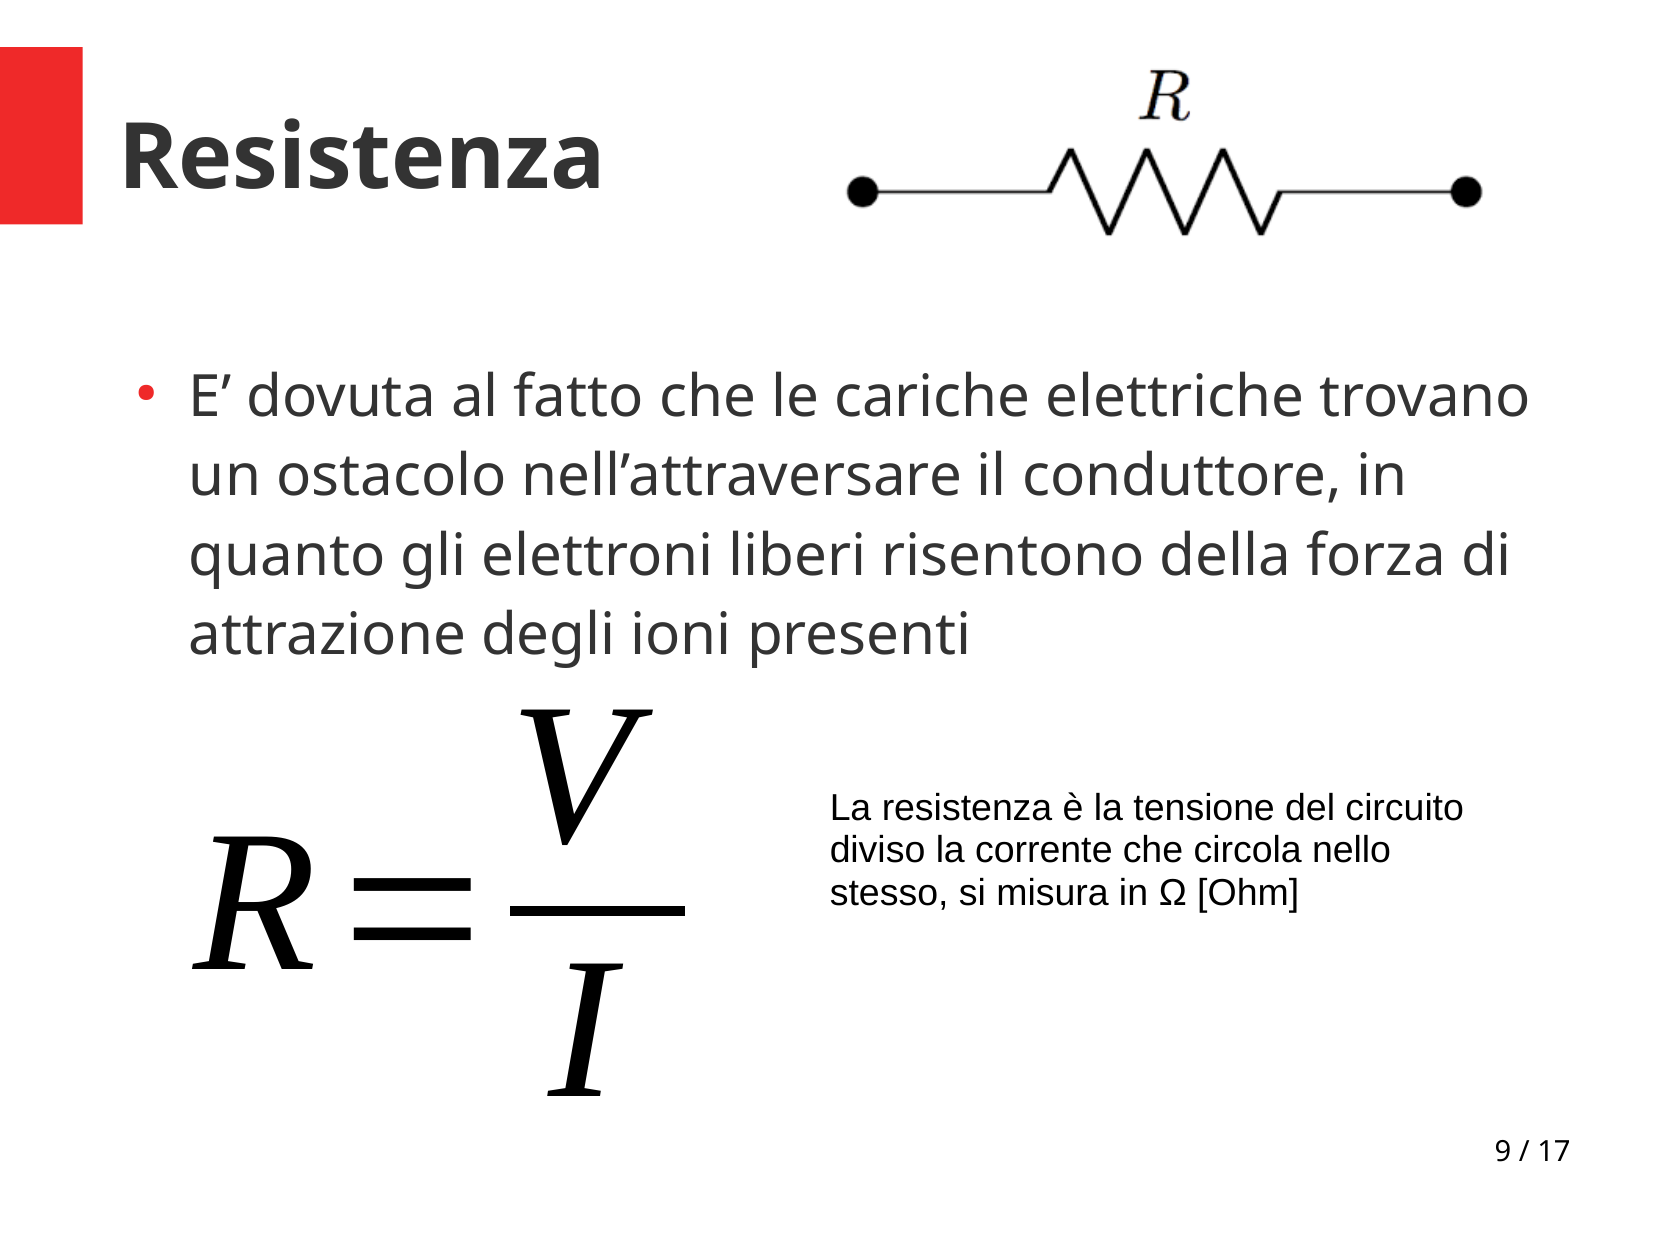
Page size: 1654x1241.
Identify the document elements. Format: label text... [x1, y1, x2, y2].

picture [838, 58, 1492, 249]
chart [129, 664, 737, 1146]
title Resistenza [118, 49, 1571, 257]
list E’ dovuta al fatto che le cariche elettriche trovano un ostacolo nell’attraversare il conduttore, in quanto gli elettroni liberi risentono della forza di attrazione degli ioni presenti [118, 354, 1536, 709]
text_box La resistenza è la tensione del circuito diviso la corrente che circola nello stesso, si misura in Ω [Ohm] [814, 779, 1524, 921]
